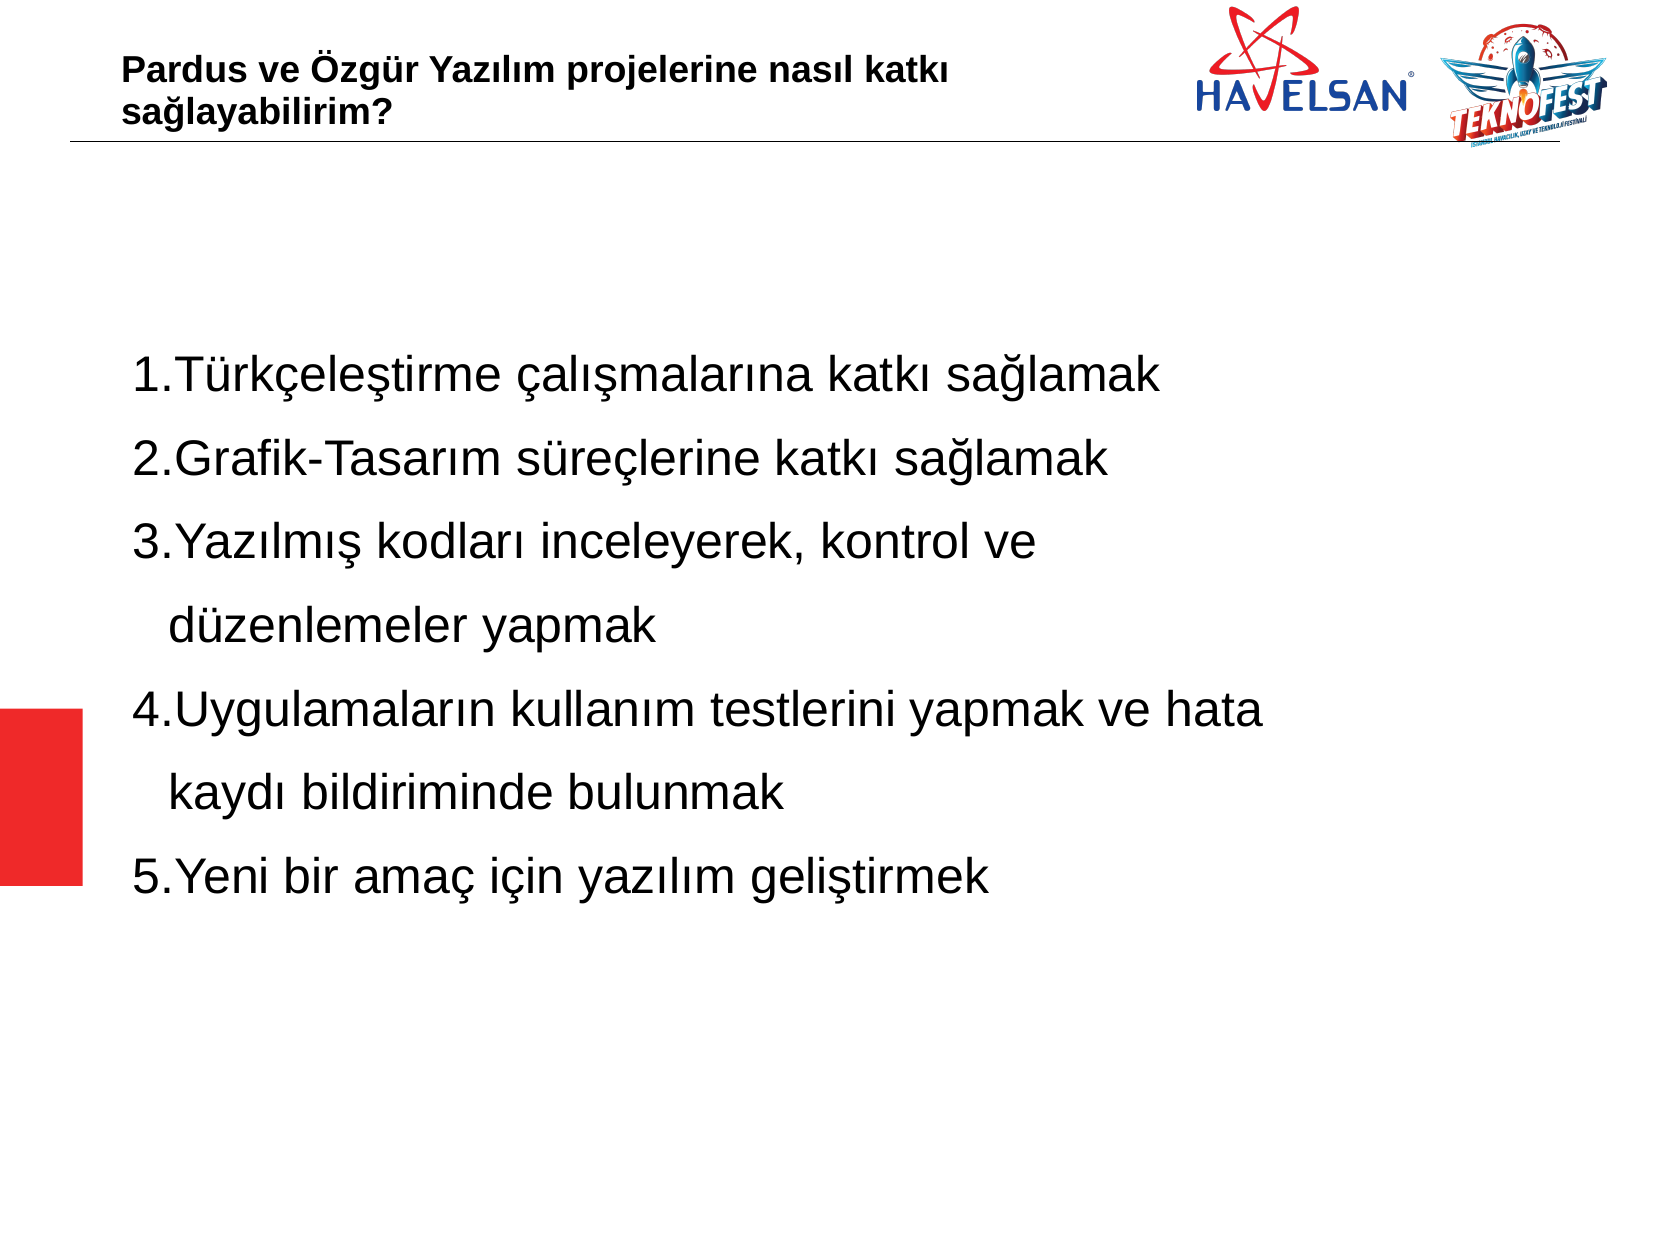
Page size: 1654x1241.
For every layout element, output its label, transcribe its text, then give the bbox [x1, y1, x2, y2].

text_box Türkçeleştirme çalışmalarına katkı sağlamak Grafik-Tasarım süreçlerine katkı sağlamak Yazılmış kodları inceleyerek, kontrol ve düzenlemeler yapmak Uygulamaların kullanım testlerini yapmak ve hata kaydı bildiriminde bulunmak Yeni bir amaç için yazılım geliştirmek [118, 311, 1347, 912]
text_box Pardus ve Özgür Yazılım projelerine nasıl katkı sağlayabilirim? [106, 41, 1536, 141]
picture [1195, 2, 1630, 154]
